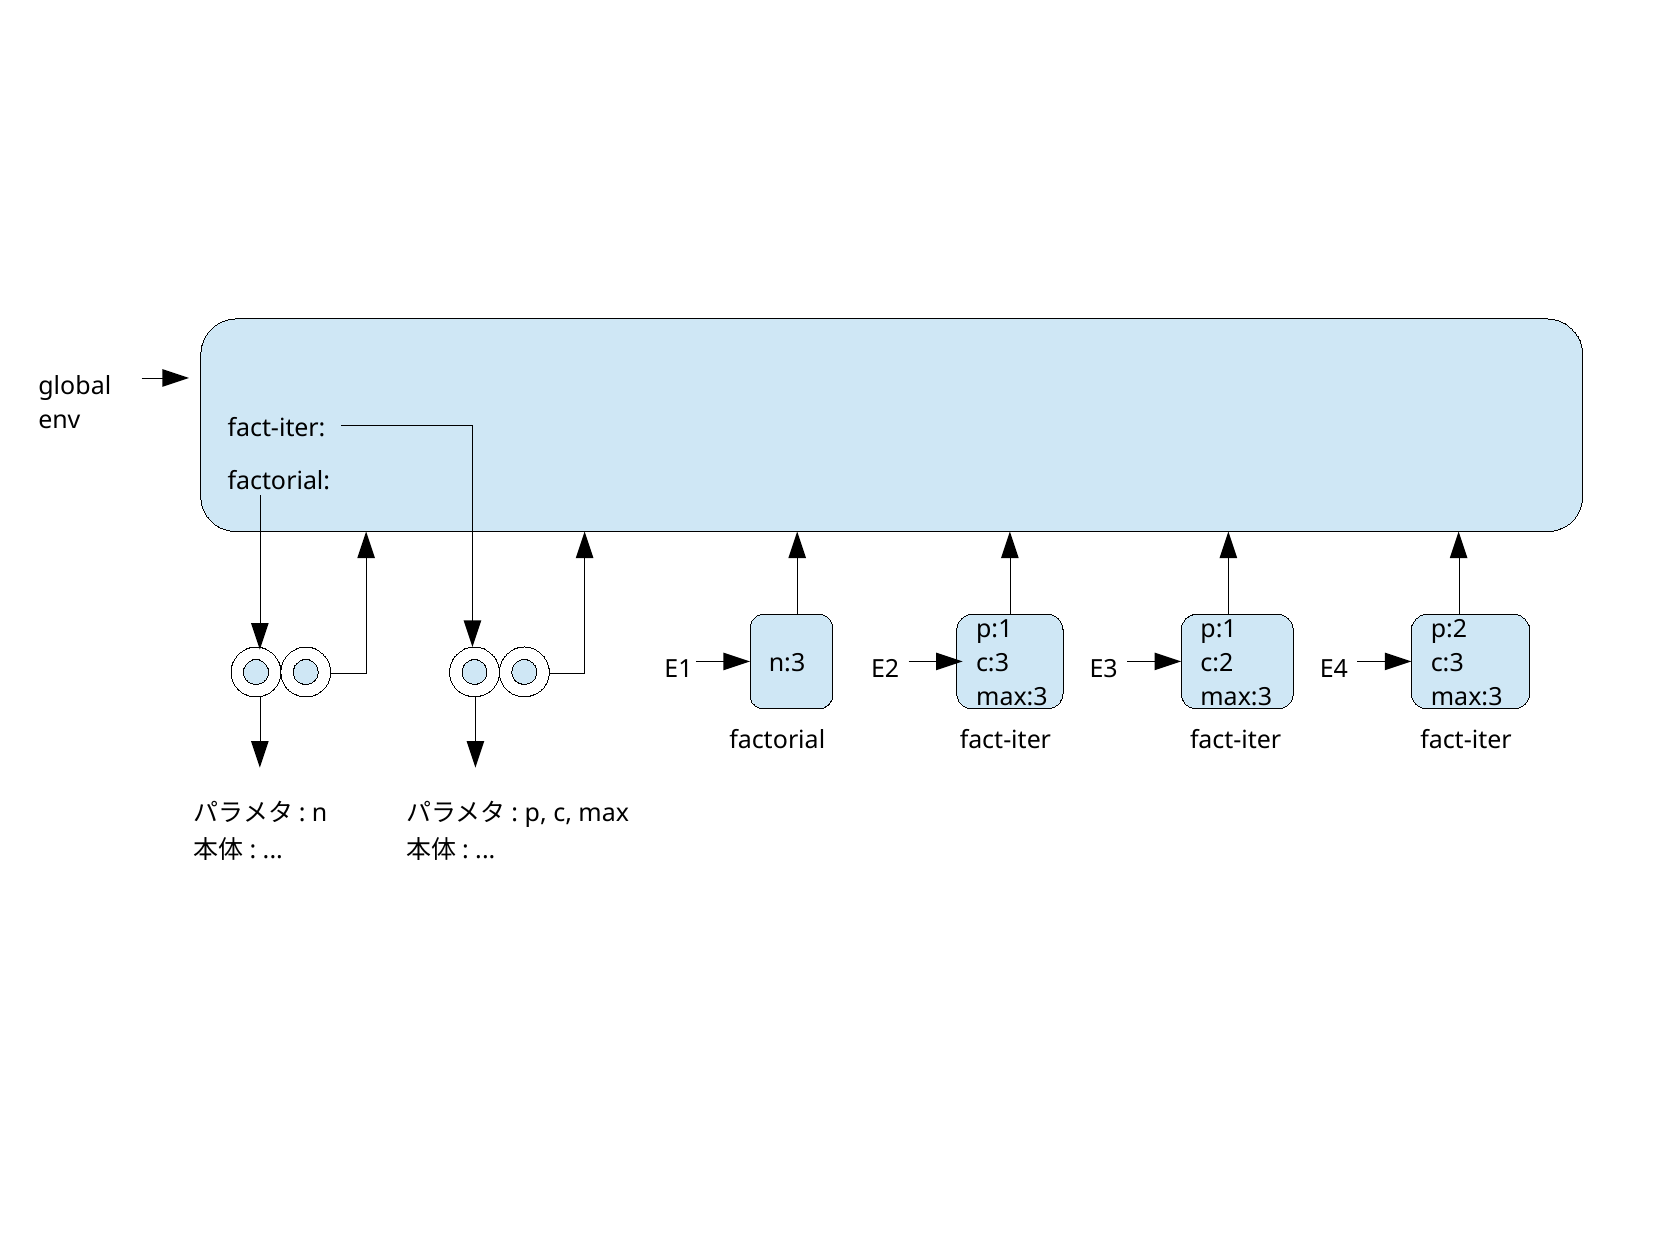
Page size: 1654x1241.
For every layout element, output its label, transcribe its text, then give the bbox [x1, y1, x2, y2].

text_box パラメタ : n 本体 : ... [179, 785, 343, 851]
text_box E4 [1305, 643, 1364, 684]
text_box パラメタ : p, c, max 本体 : ... [391, 785, 643, 851]
text_box E2 [856, 643, 915, 684]
text_box p:2 c:3 max:3 [1411, 614, 1530, 709]
text_box factorial [714, 714, 842, 755]
text_box fact-iter [944, 714, 1068, 755]
text_box fact-iter [1405, 714, 1529, 755]
text_box [200, 318, 1583, 532]
text_box p:1 c:3 max:3 [956, 614, 1064, 709]
text_box factorial: [212, 455, 347, 496]
text_box fact-iter: [212, 402, 343, 443]
text_box [231, 647, 331, 697]
text_box fact-iter [1175, 714, 1298, 755]
text_box E1 [649, 643, 708, 684]
text_box [449, 646, 550, 697]
text_box p:1 c:2 max:3 [1181, 614, 1294, 709]
text_box global env [23, 360, 127, 426]
text_box n:3 [750, 614, 833, 709]
text_box E3 [1074, 643, 1133, 684]
